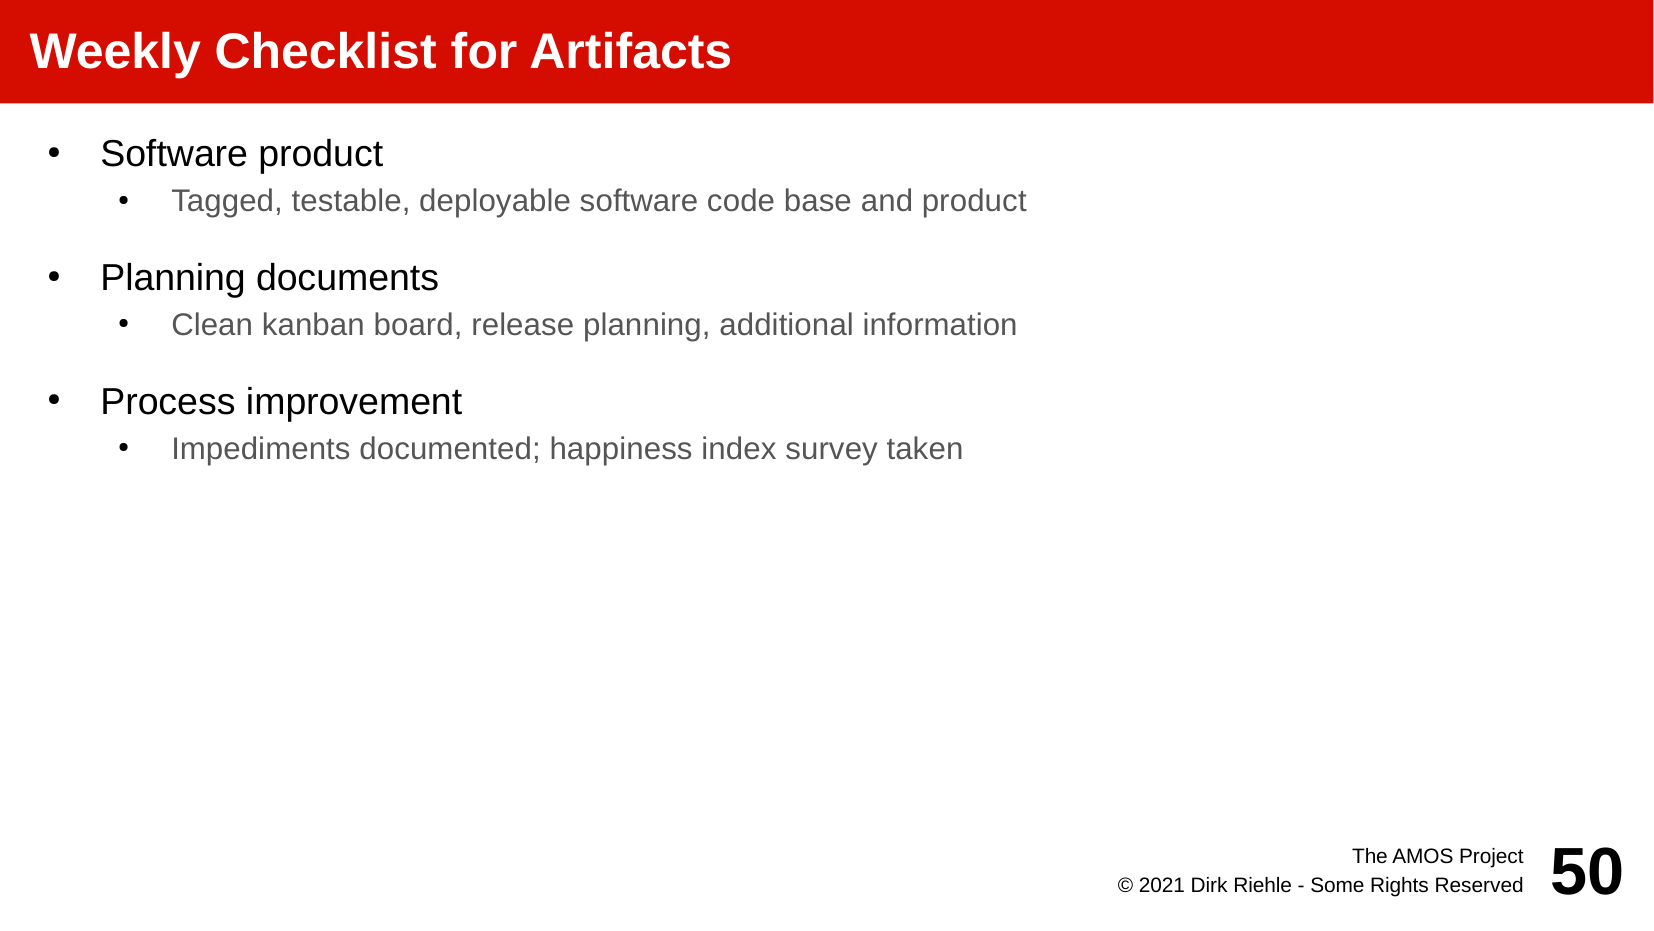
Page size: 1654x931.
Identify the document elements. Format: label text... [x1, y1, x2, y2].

list Software product Tagged, testable, deployable software code base and product Planning documents Clean kanban board, release planning, additional information Process improvement Impediments documented; happiness index survey taken [29, 132, 1625, 813]
title Weekly Checklist for Artifacts [0, 0, 1654, 104]
